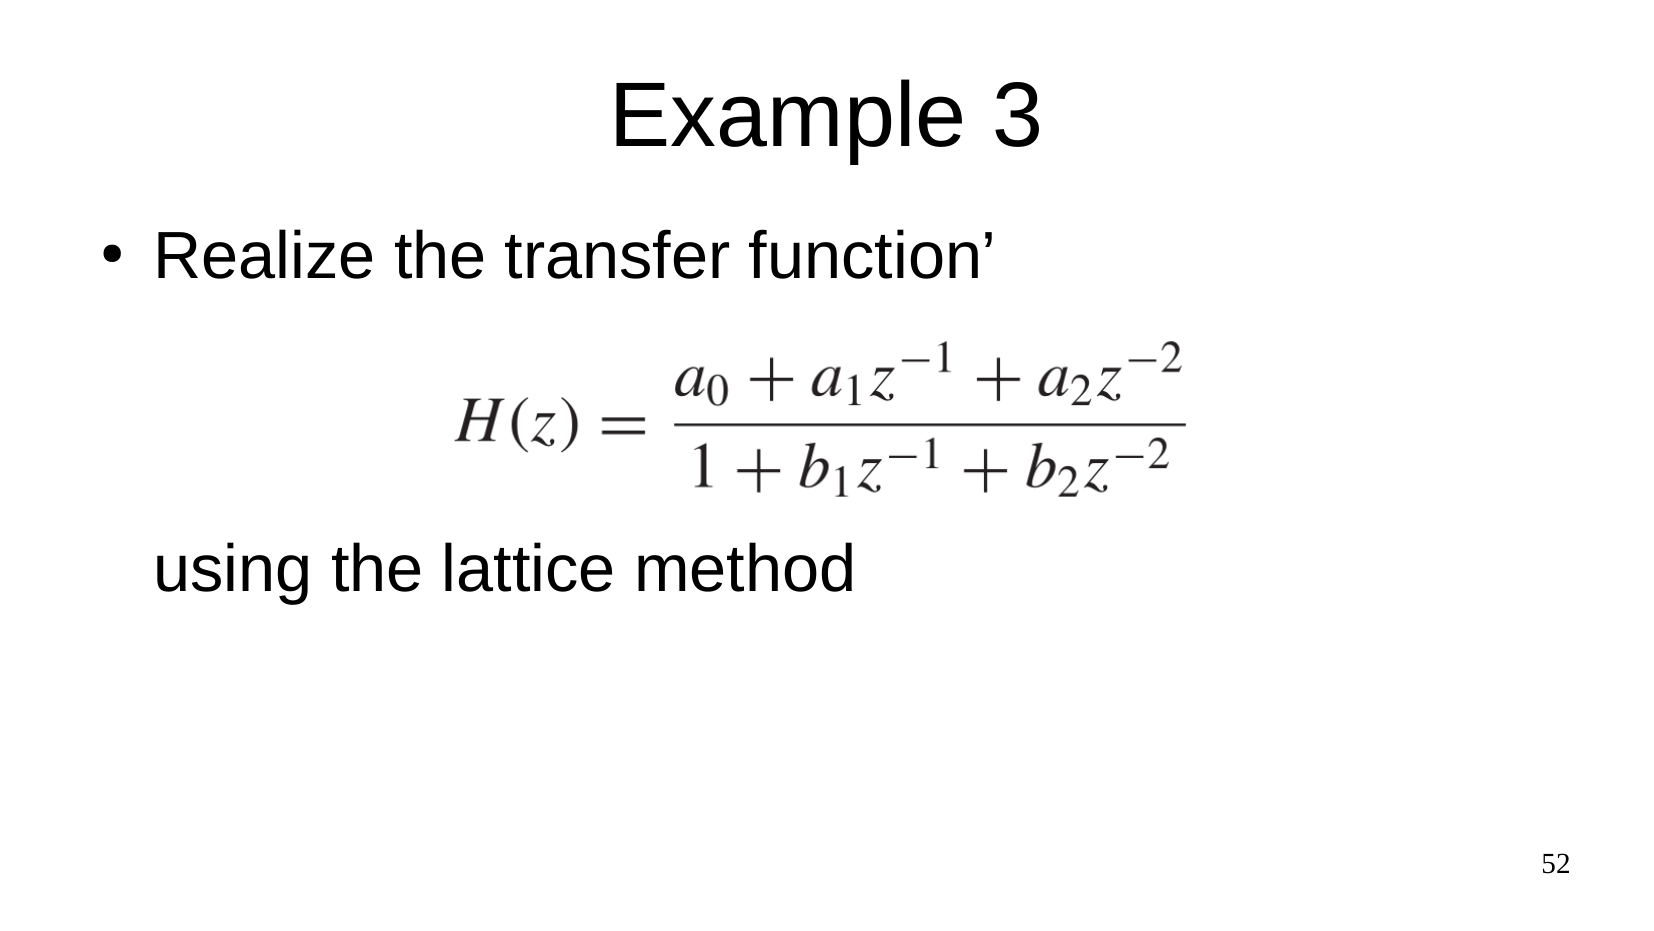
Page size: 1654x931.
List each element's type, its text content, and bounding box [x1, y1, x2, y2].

list Realize the transfer function’ using the lattice method [82, 217, 1571, 758]
title Example 3 [82, 37, 1571, 193]
picture [442, 330, 1211, 521]
